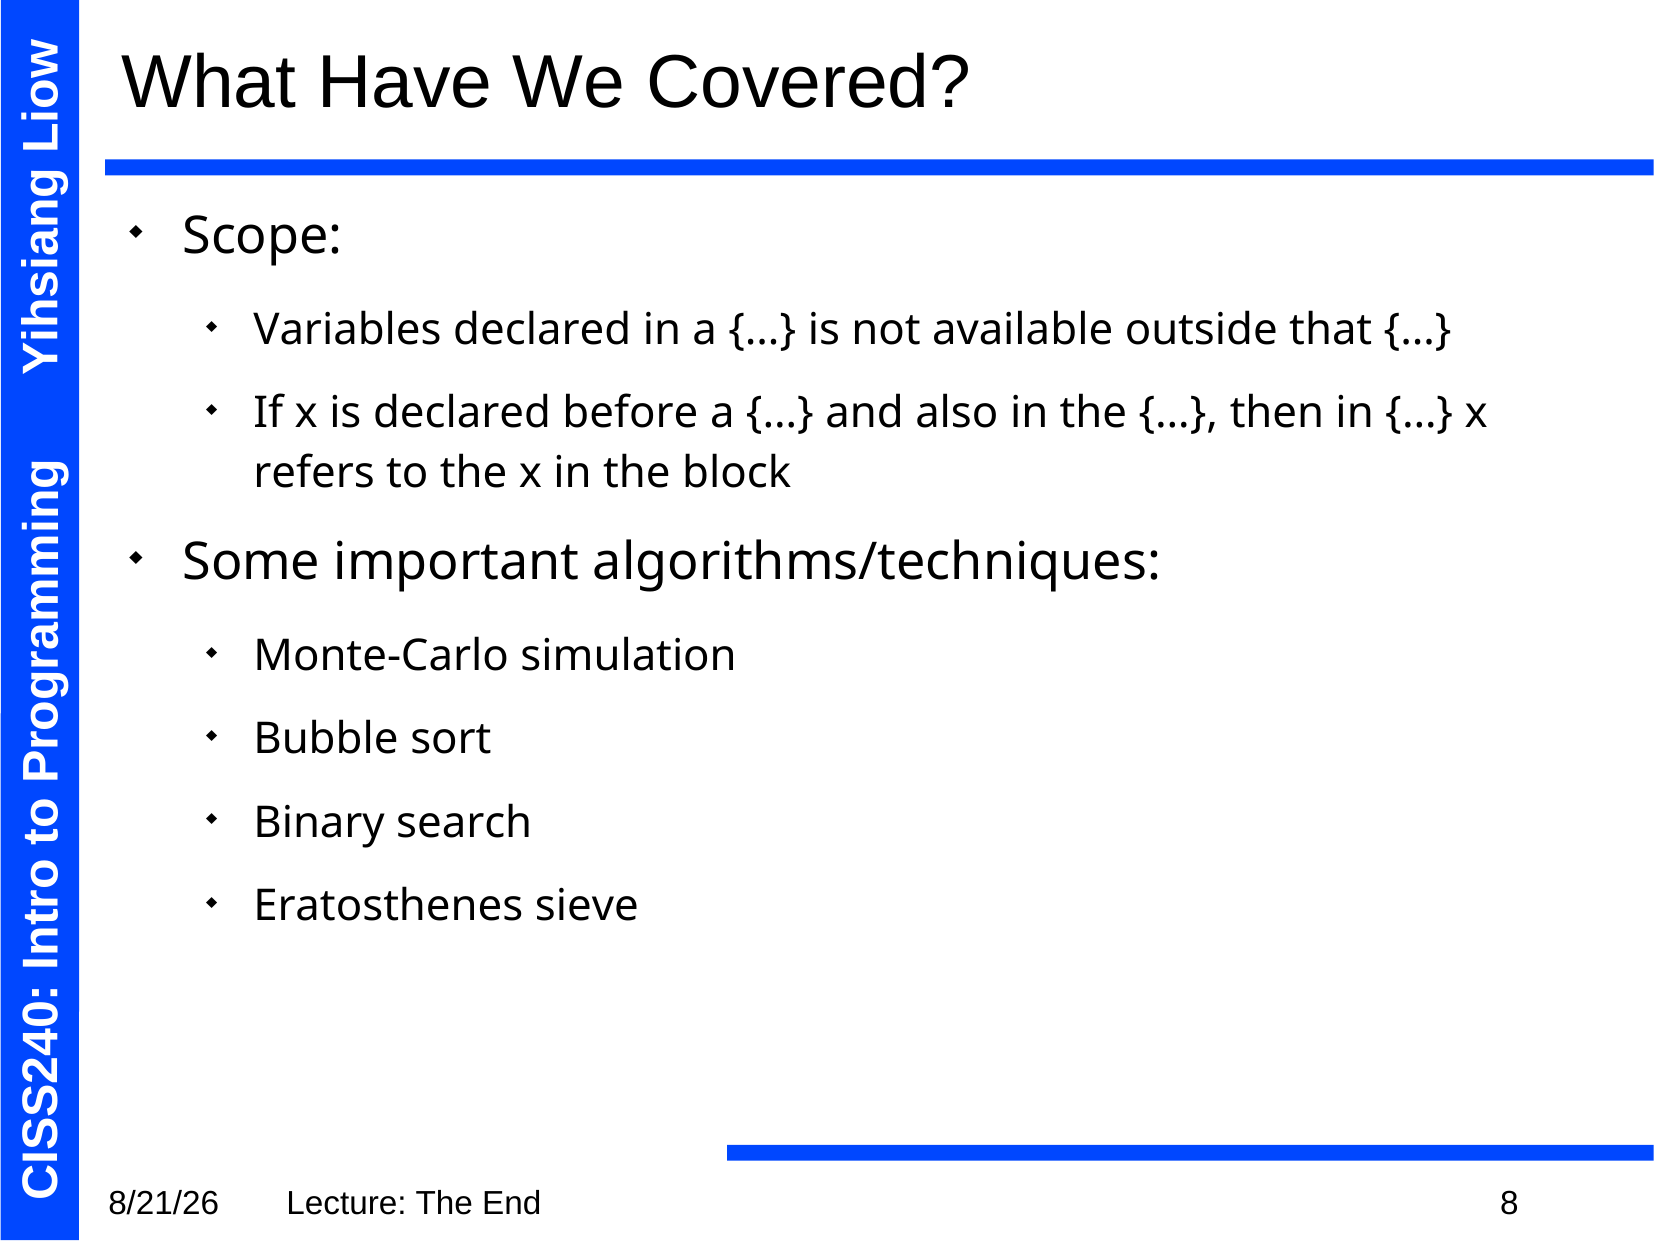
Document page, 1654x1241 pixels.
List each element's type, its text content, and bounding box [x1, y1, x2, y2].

list Scope: Variables declared in a {…} is not available outside that {…} If x is declared before a {…} and also in the {…}, then in {…} x refers to the x in the block Some important algorithms/techniques: Monte-Carlo simulation Bubble sort Binary search Eratosthenes sieve [111, 197, 1598, 1117]
title What Have We Covered? [121, 25, 1654, 138]
